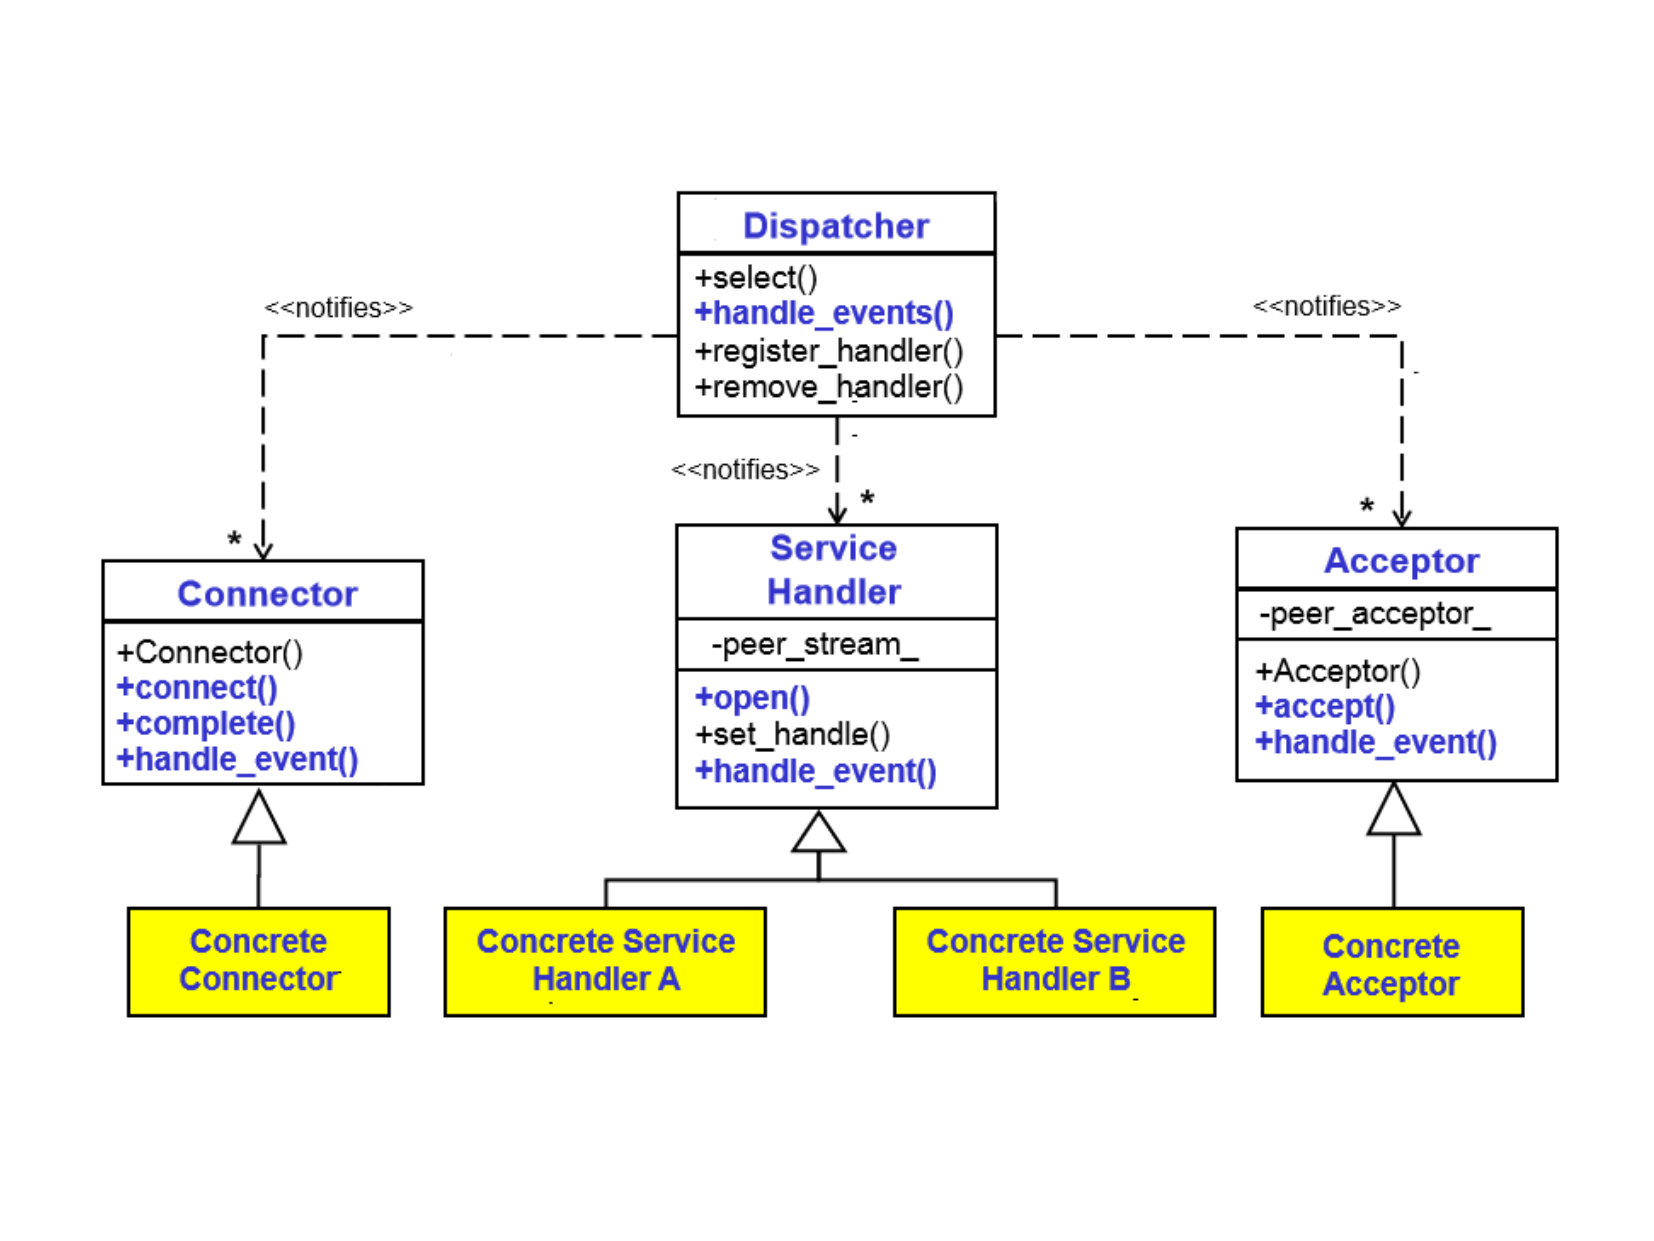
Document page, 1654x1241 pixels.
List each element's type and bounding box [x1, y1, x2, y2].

picture [83, 183, 1571, 1028]
